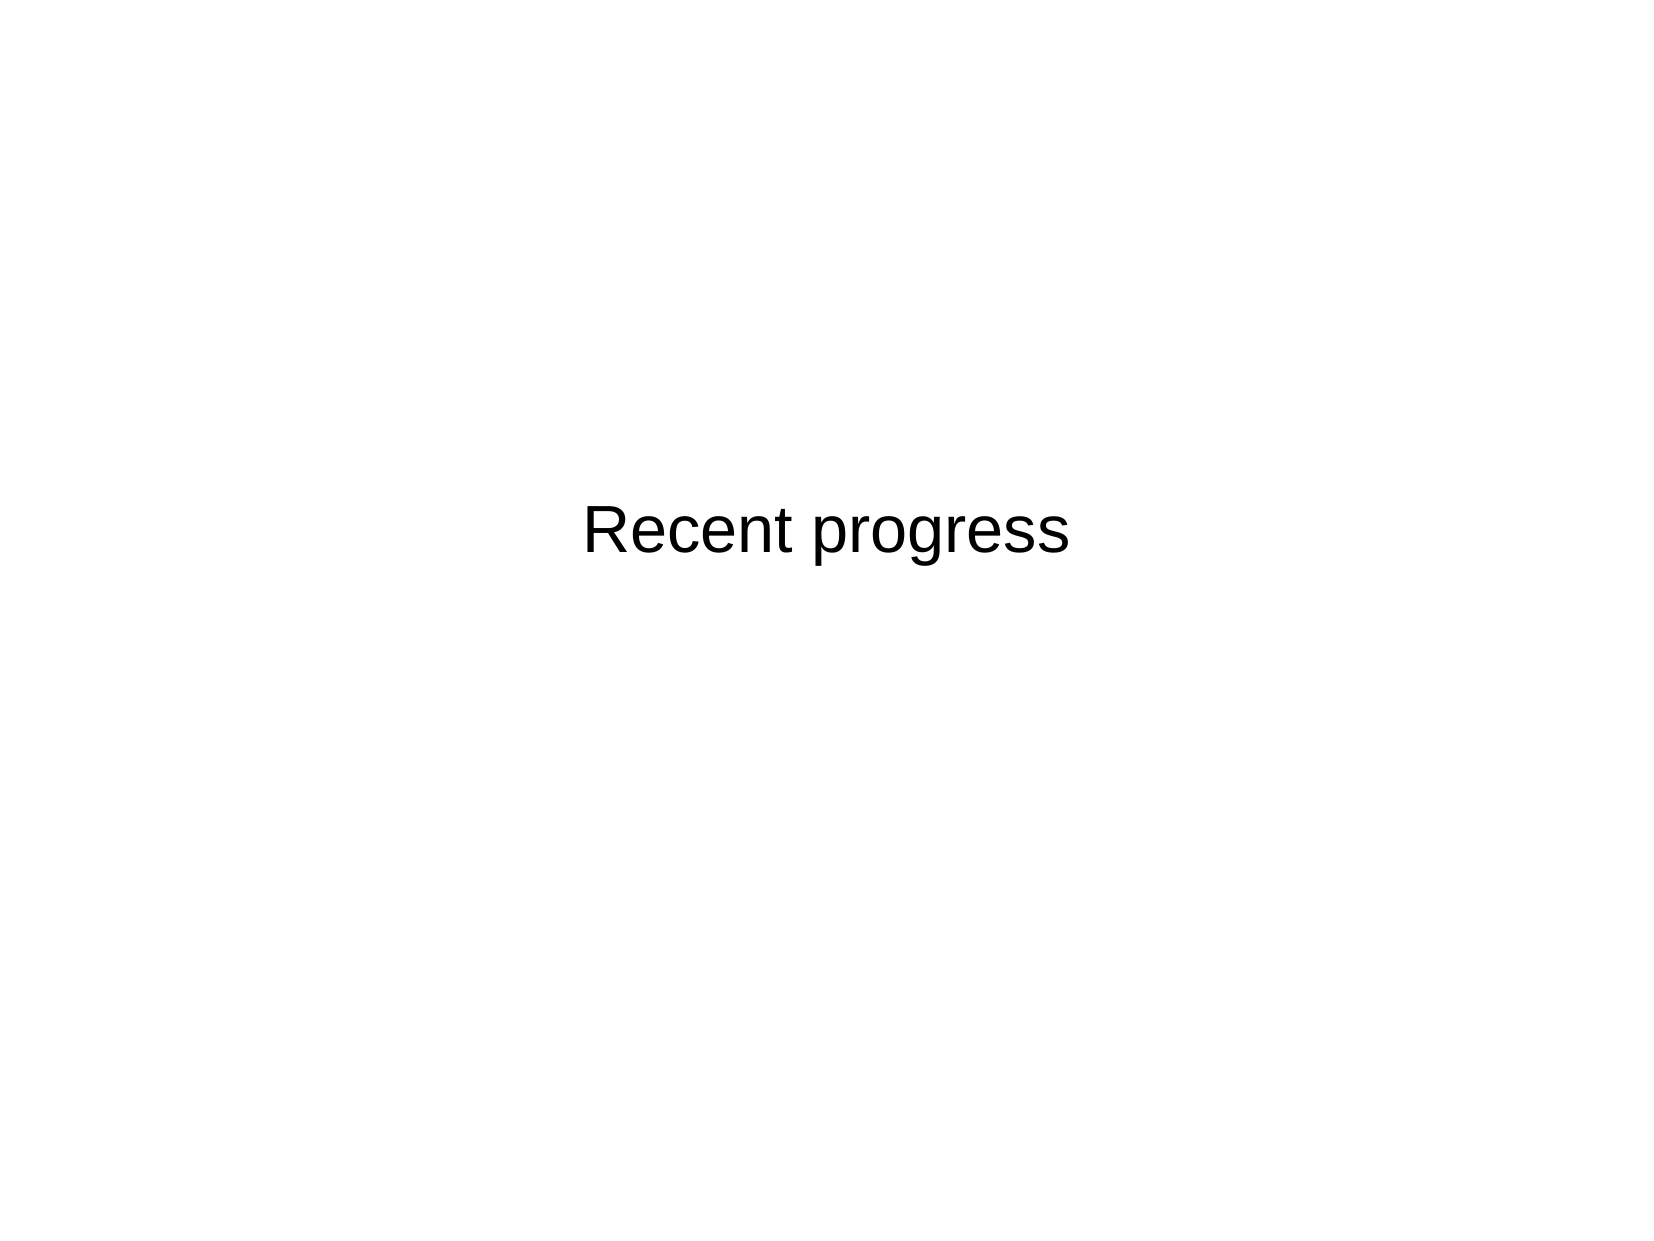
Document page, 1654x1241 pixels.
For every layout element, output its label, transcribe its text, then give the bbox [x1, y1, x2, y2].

subtitle Recent progress [82, 49, 1571, 1010]
